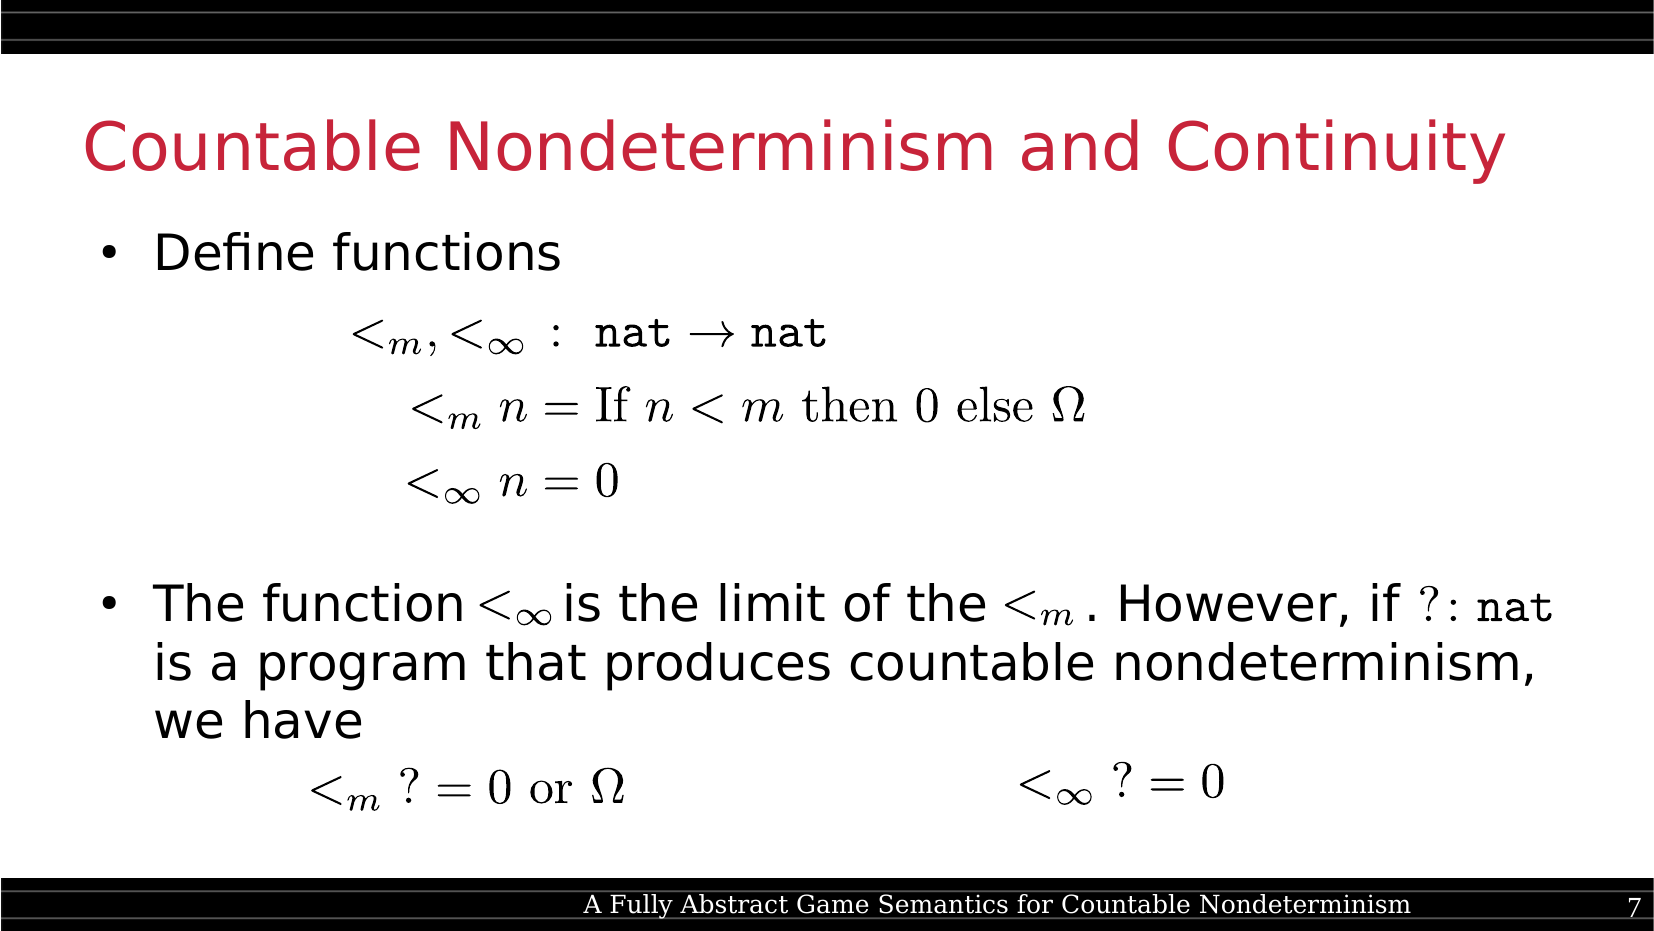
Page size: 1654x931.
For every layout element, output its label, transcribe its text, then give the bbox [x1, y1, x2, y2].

text_box [1000, 590, 1075, 626]
text_box [307, 767, 626, 811]
text_box [475, 590, 554, 626]
text_box [1015, 761, 1226, 805]
picture [1, 878, 1654, 931]
text_box [348, 318, 1087, 504]
picture [1, 0, 1654, 54]
list Define functions The function is the limit of the . However, if is a program that produces countable nondeterminism, we have [82, 224, 1571, 827]
title Countable Nondeterminism and Continuity [82, 69, 1571, 224]
text_box [1417, 585, 1556, 622]
